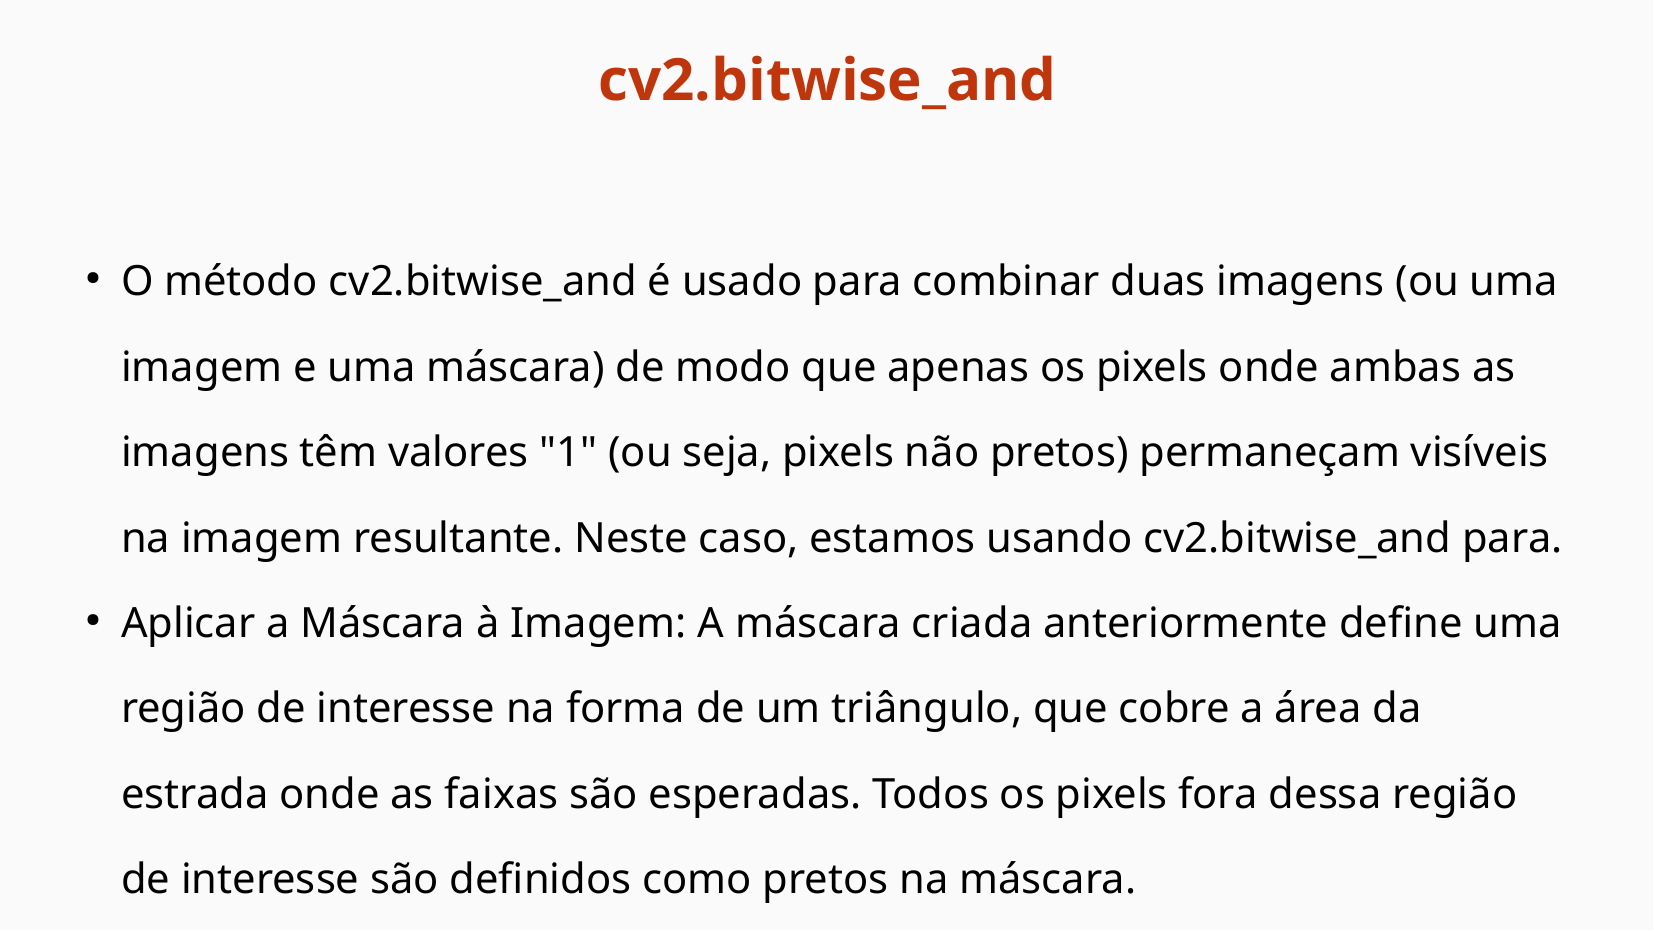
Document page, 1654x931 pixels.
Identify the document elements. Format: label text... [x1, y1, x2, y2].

text_box O método cv2.bitwise_and é usado para combinar duas imagens (ou uma imagem e uma máscara) de modo que apenas os pixels onde ambas as imagens têm valores "1" (ou seja, pixels não pretos) permaneçam visíveis na imagem resultante. Neste caso, estamos usando cv2.bitwise_and para. Aplicar a Máscara à Imagem: A máscara criada anteriormente define uma região de interesse na forma de um triângulo, que cobre a área da estrada onde as faixas são esperadas. Todos os pixels fora dessa região de interesse são definidos como pretos na máscara. [85, 222, 1574, 841]
title cv2.bitwise_and [83, 37, 1572, 119]
